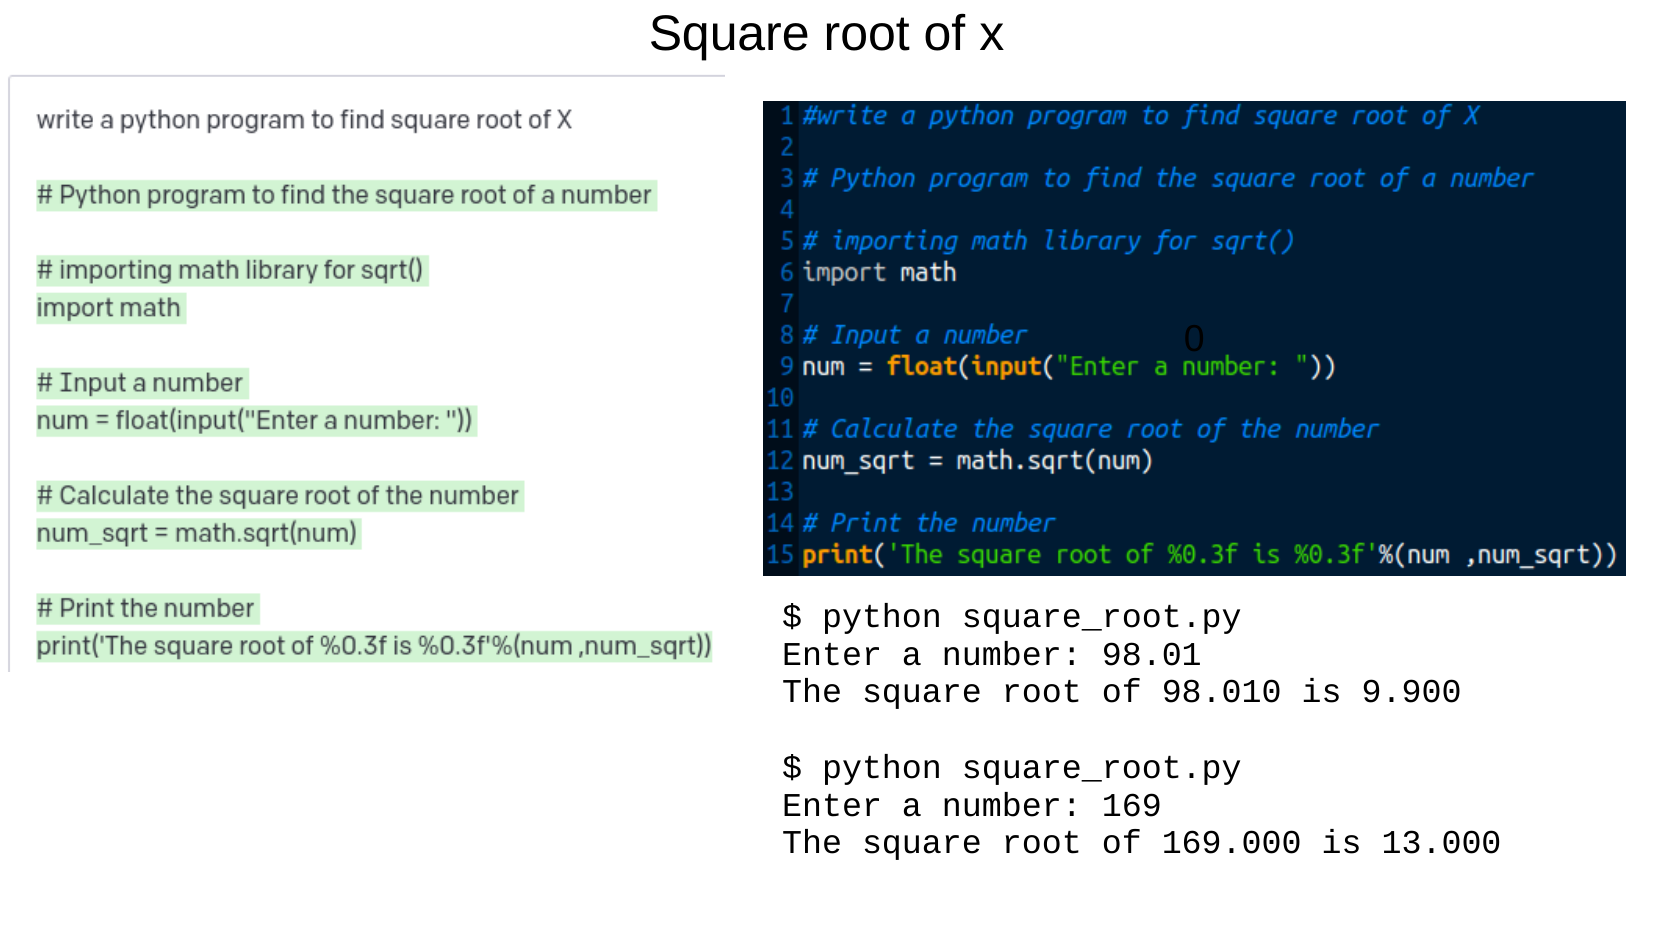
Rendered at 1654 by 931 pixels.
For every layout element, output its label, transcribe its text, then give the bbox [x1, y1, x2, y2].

text_box $ python square_root.py Enter a number: 98.01 The square root of 98.010 is 9.900 $ python square_root.py Enter a number: 169 The square root of 169.000 is 13.000 [767, 592, 1629, 909]
title Square root of x [82, 0, 1571, 67]
picture [763, 101, 1626, 576]
picture [0, 66, 725, 672]
